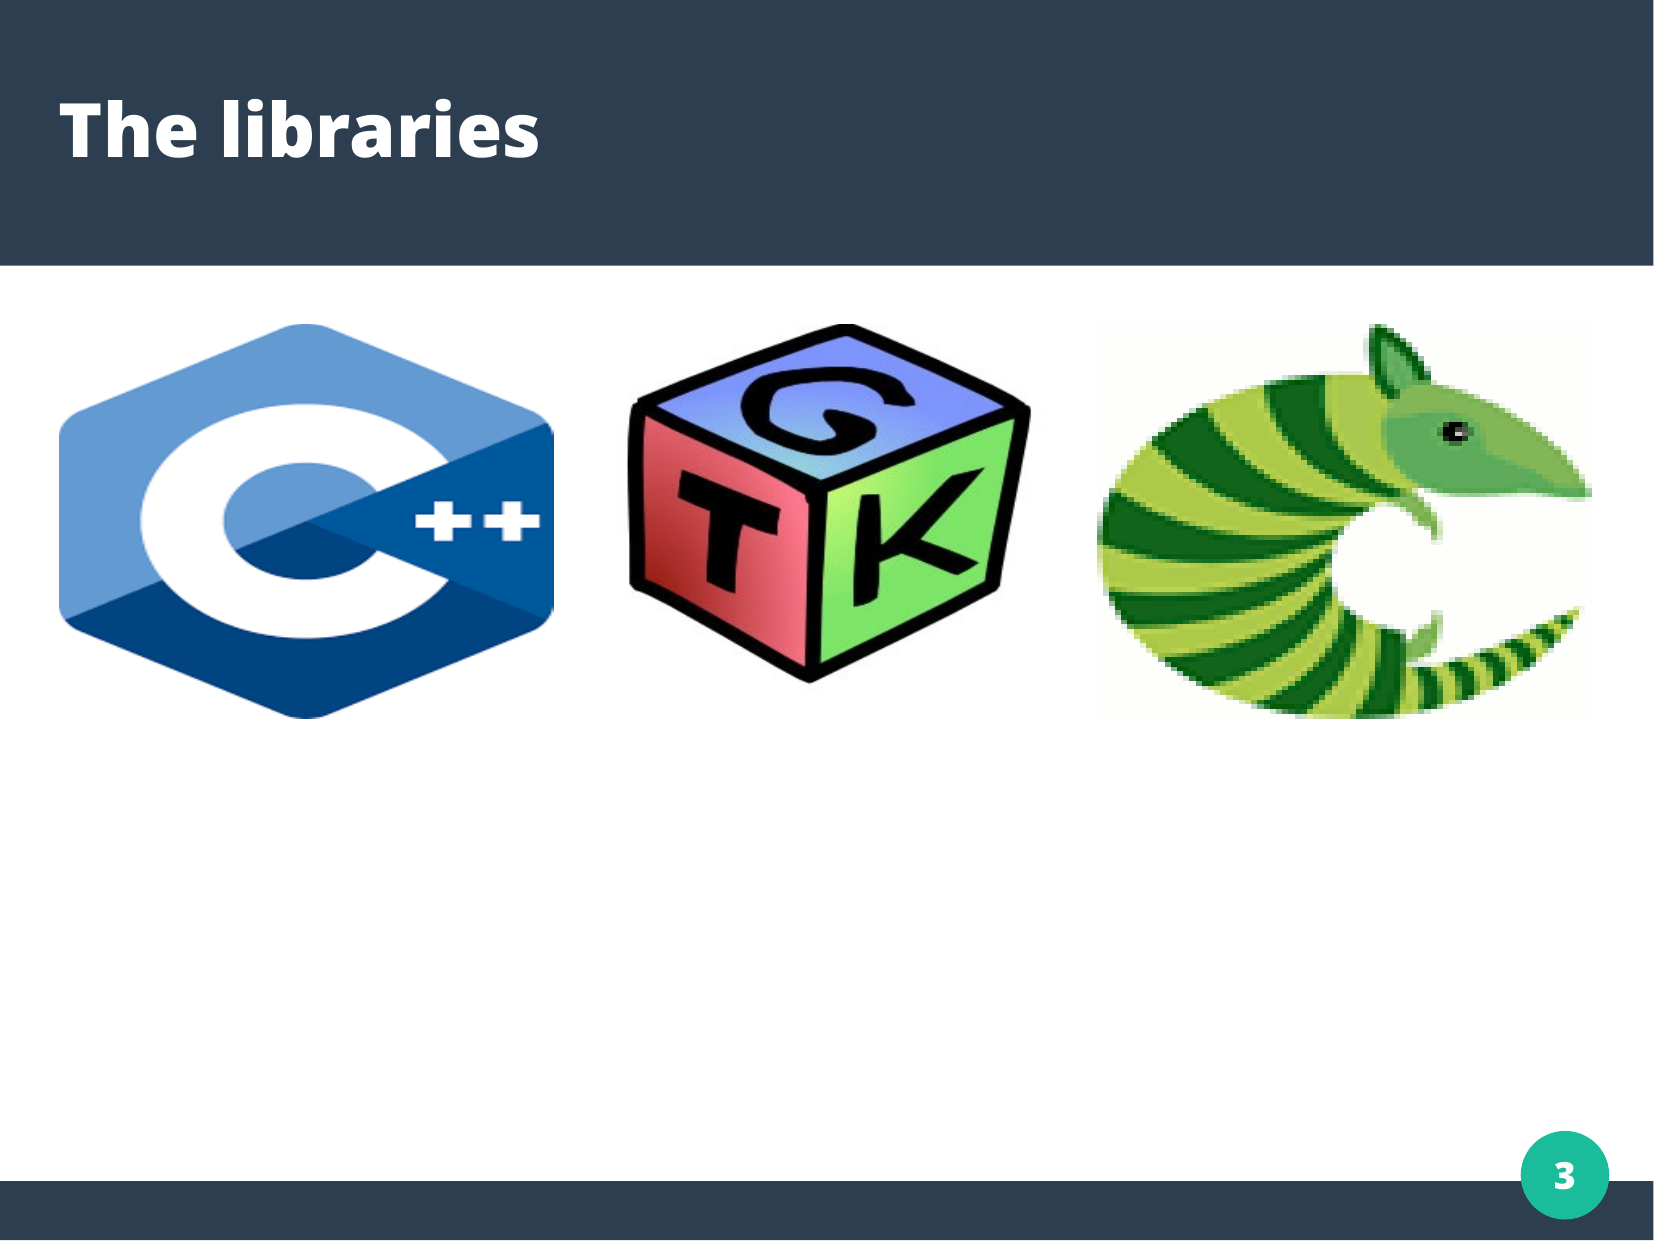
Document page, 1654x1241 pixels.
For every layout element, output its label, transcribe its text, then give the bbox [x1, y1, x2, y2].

picture [59, 324, 554, 720]
picture [578, 324, 1073, 719]
picture [1097, 324, 1592, 719]
title The libraries [59, 49, 1595, 207]
